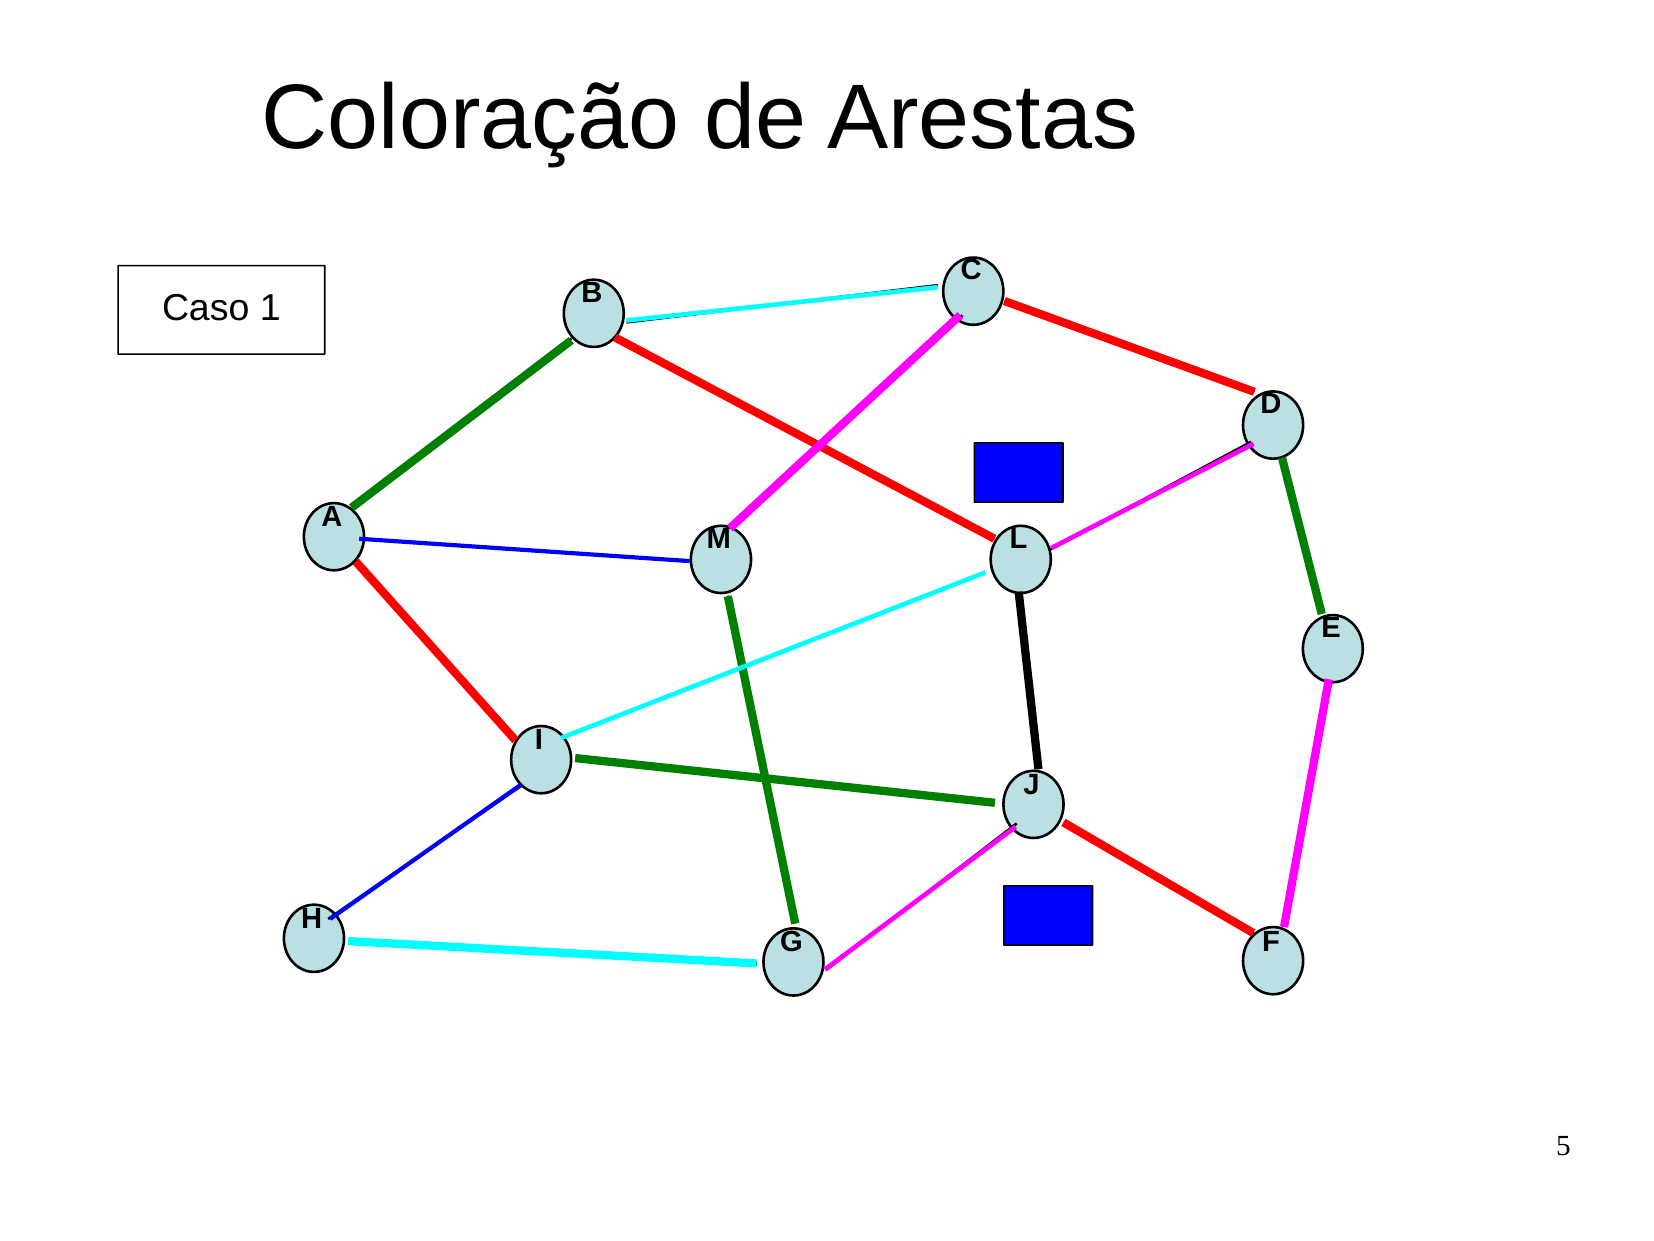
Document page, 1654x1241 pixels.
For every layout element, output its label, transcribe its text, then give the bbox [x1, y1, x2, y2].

text_box G [755, 918, 828, 965]
text_box [1003, 885, 1093, 946]
text_box [284, 943, 344, 972]
text_box [511, 764, 571, 794]
text_box C [934, 247, 1008, 294]
text_box [1243, 428, 1303, 459]
text_box [1243, 965, 1303, 995]
text_box F [1234, 918, 1308, 965]
text_box [1303, 652, 1363, 683]
text_box [943, 294, 1004, 325]
text_box [304, 540, 364, 571]
text_box [691, 563, 751, 594]
text_box I [502, 717, 576, 764]
title Coloração de Arestas [261, 53, 1433, 178]
text_box J [995, 762, 1068, 809]
text_box Caso 1 [118, 265, 325, 355]
text_box [974, 442, 1063, 503]
text_box A [295, 493, 369, 540]
text_box B [555, 270, 628, 317]
text_box L [982, 516, 1055, 563]
text_box E [1294, 605, 1368, 652]
text_box D [1234, 381, 1308, 428]
text_box [564, 317, 624, 347]
text_box [763, 965, 824, 996]
text_box [990, 563, 1051, 593]
text_box [1003, 809, 1064, 838]
text_box M [682, 516, 756, 563]
text_box H [275, 896, 348, 943]
